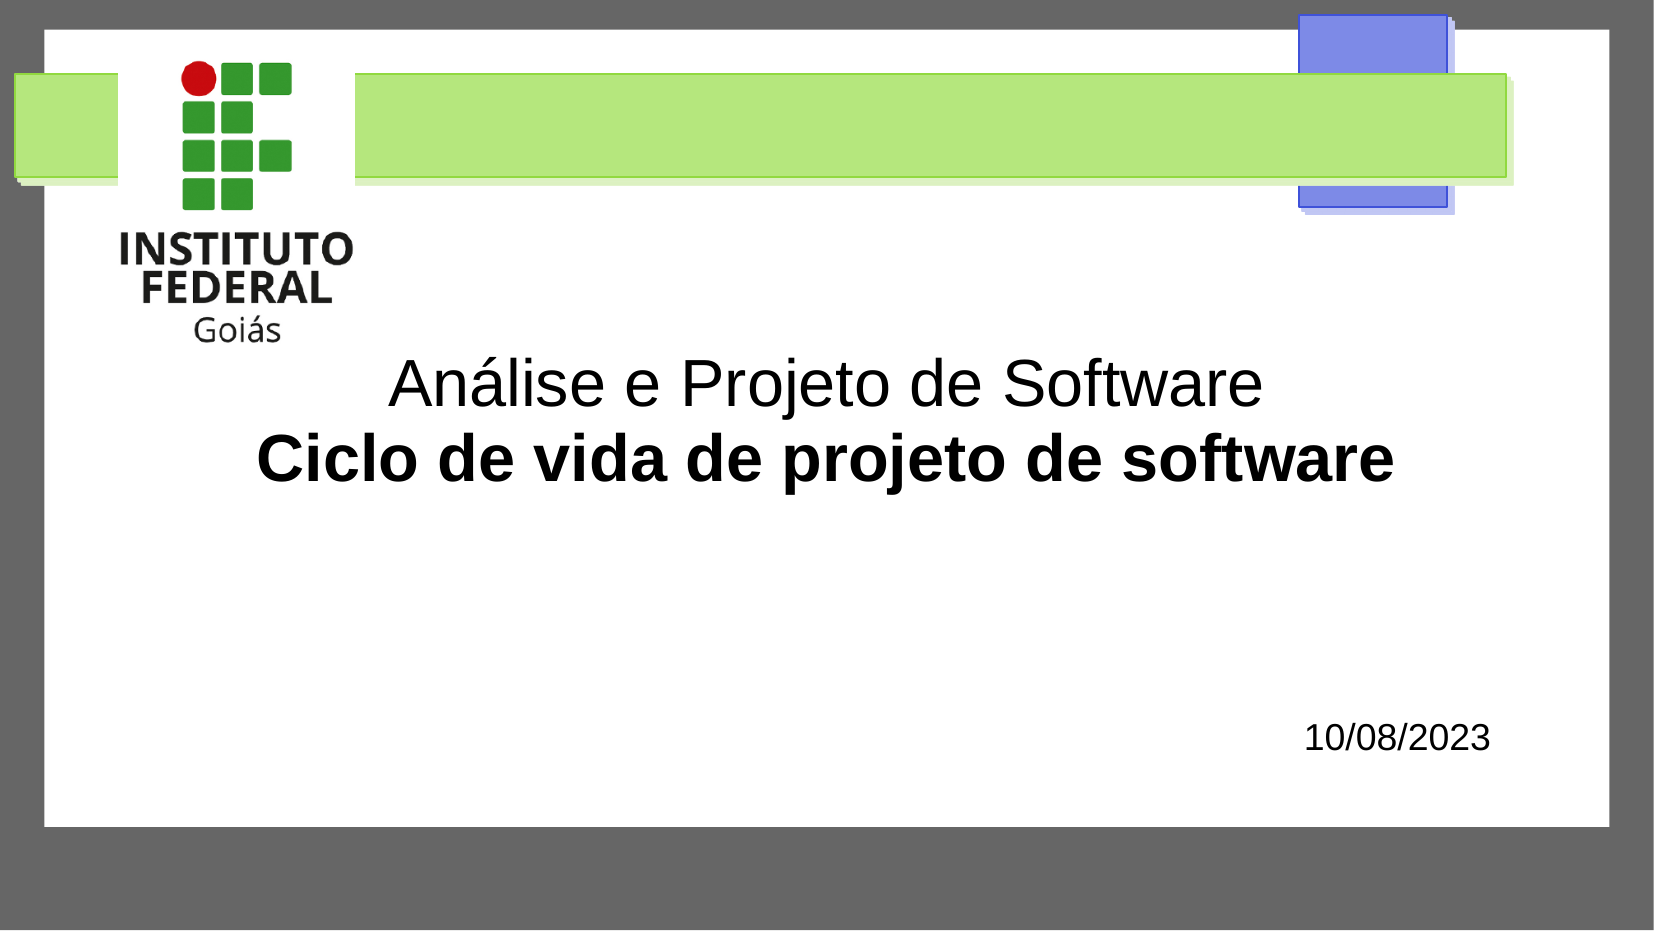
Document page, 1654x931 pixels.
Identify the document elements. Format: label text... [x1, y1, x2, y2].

text_box 10/08/2023 [1289, 708, 1506, 766]
subtitle Análise e Projeto de Software Ciclo de vida de projeto de software [88, 221, 1565, 621]
picture [118, 58, 355, 345]
